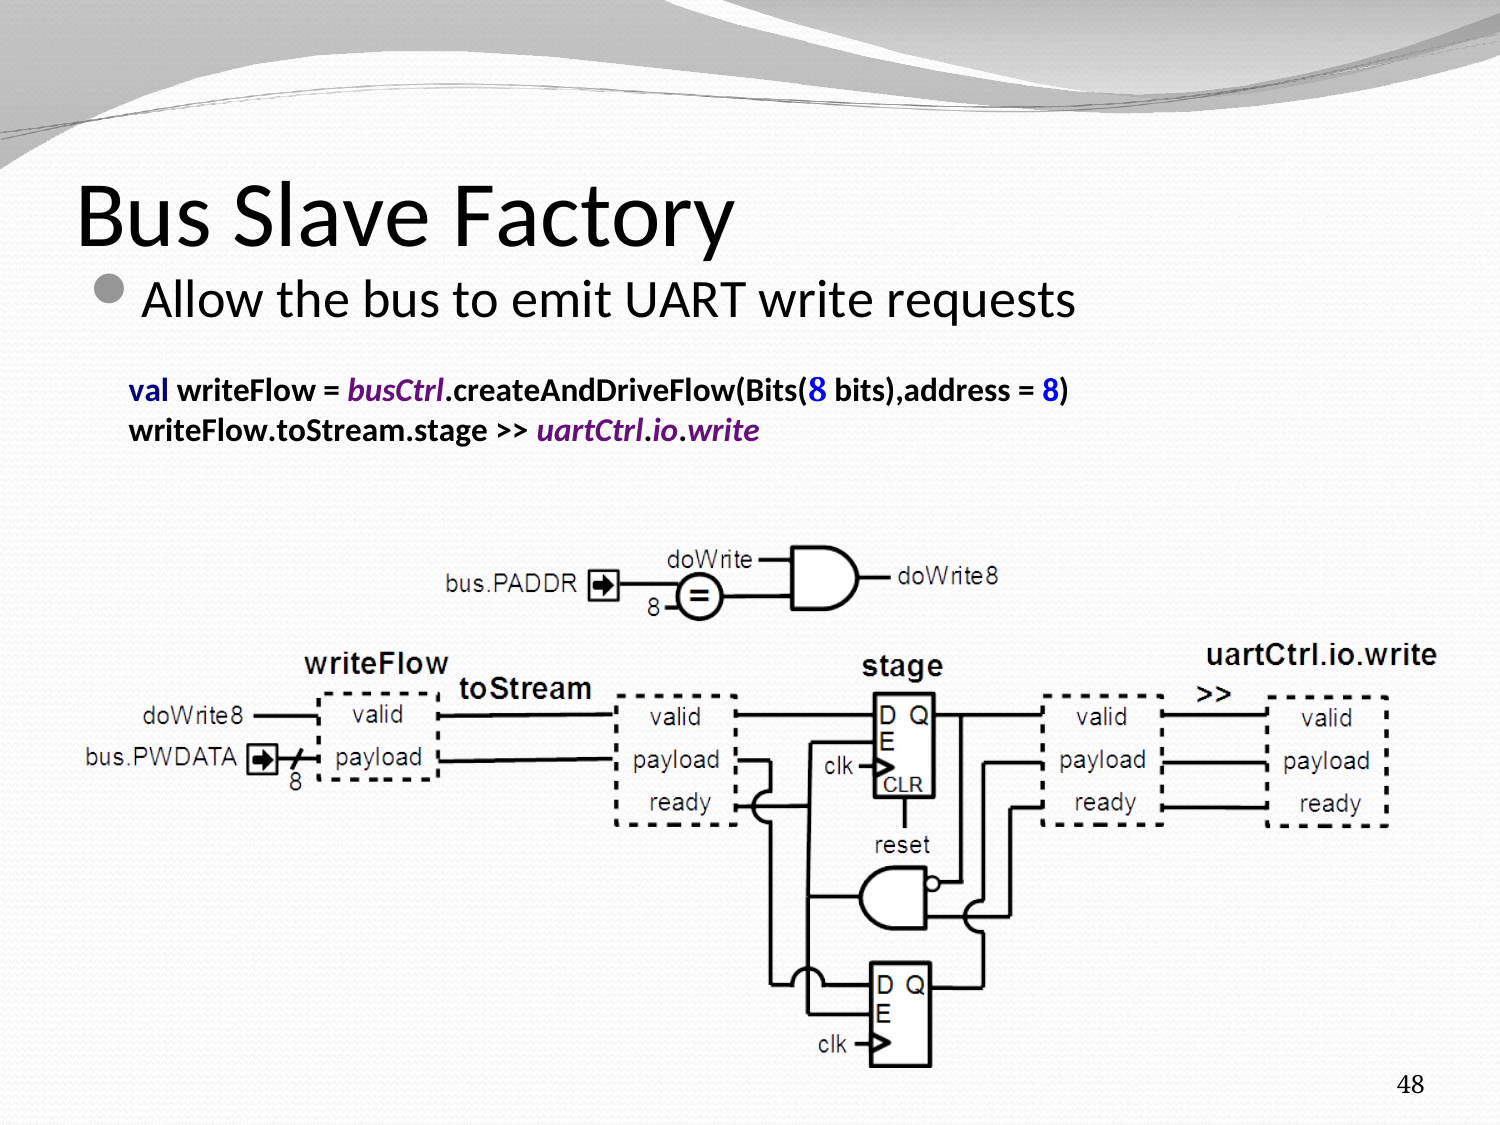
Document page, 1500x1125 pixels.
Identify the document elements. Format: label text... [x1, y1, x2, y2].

title Bus Slave Factory [75, 78, 1426, 255]
text_box val writeFlow = busCtrl.createAndDriveFlow(Bits(8 bits),address = 8) writeFlow.toStream.stage >> uartCtrl.io.write [114, 360, 1085, 456]
picture [0, 0, 1500, 1125]
text_box <numéro> [1299, 1068, 1426, 1103]
list Allow the bus to emit UART write requests [74, 255, 1459, 1009]
